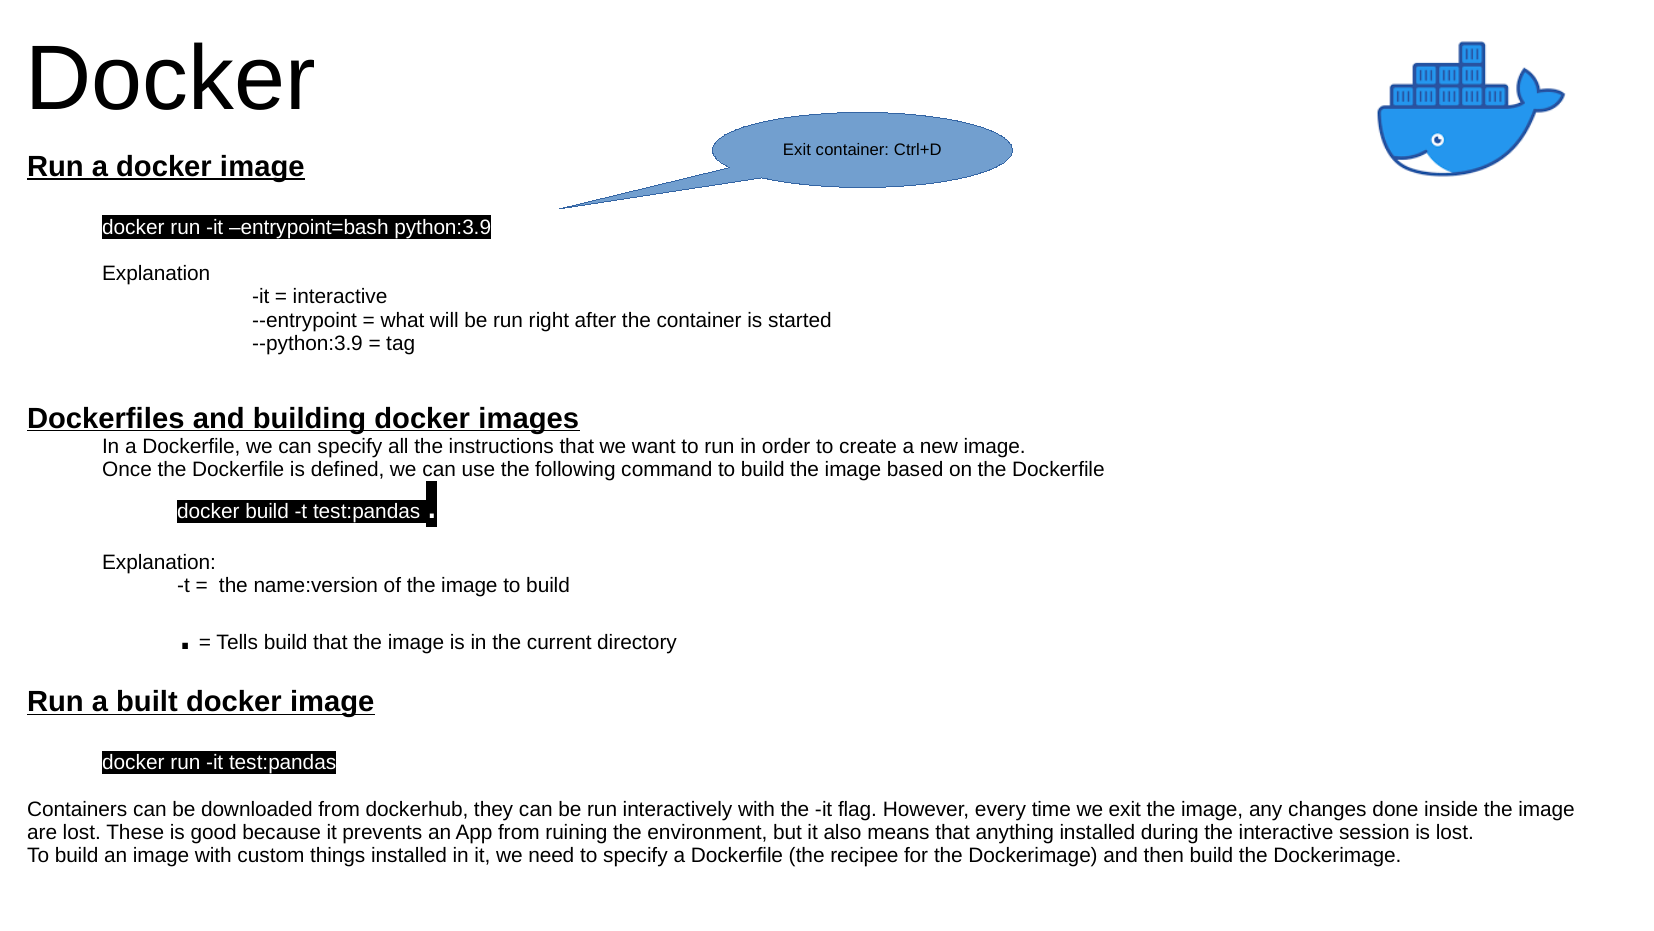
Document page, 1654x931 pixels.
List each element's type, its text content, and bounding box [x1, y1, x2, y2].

text_box Exit container: Ctrl+D [559, 112, 1013, 209]
text_box Run a docker image docker run -it –entrypoint=bash python:3.9 Explanation -it = interactive --entrypoint = what will be run right after the container is started --python:3.9 = tag Dockerfiles and building docker images In a Dockerfile, we can specify all the instructions that we want to run in order to create a new image. Once the Dockerfile is defined, we can use the following command to build the image based on the Dockerfile docker build -t test:pandas . Explanation: -t = the name:version of the image to build . = Tells build that the image is in the current directory Run a built docker image docker run -it test:pandas Containers can be downloaded from dockerhub, they can be run interactively with the -it flag. However, every time we exit the image, any changes done inside the image are lost. These is good because it prevents an App from ruining the environment, but it also means that anything installed during the interactive session is lost. To build an image with custom things installed in it, we need to specify a Dockerfile (the recipee for the Dockerimage) and then build the Dockerimage. [12, 142, 1609, 931]
picture [1274, 5, 1648, 201]
title Docker [0, 0, 1051, 156]
